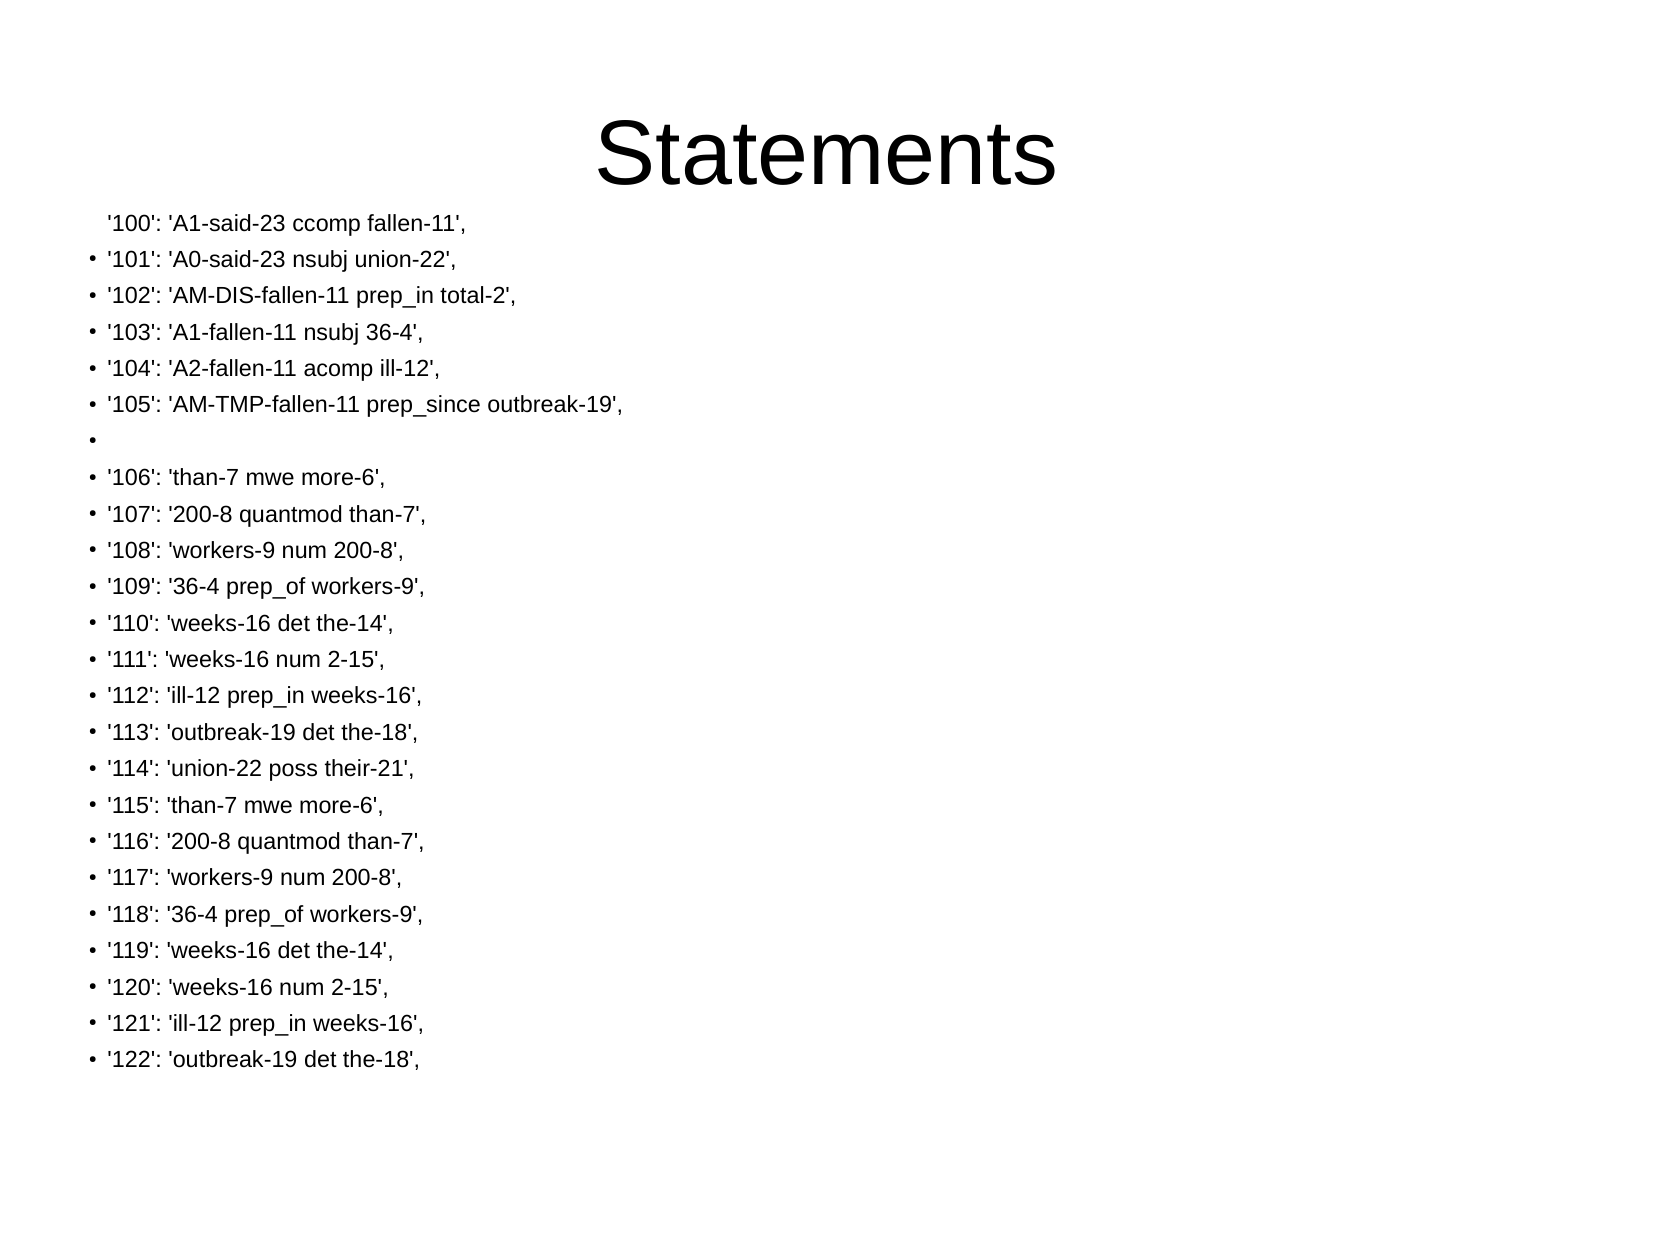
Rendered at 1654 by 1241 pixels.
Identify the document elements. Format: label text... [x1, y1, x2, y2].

list '100': 'A1-said-23 ccomp fallen-11', '101': 'A0-said-23 nsubj union-22', '102': 'AM-DIS-fallen-11 prep_in total-2', '103': 'A1-fallen-11 nsubj 36-4', '104': 'A2-fallen-11 acomp ill-12', '105': 'AM-TMP-fallen-11 prep_since outbreak-19', '106': 'than-7 mwe more-6', '107': '200-8 quantmod than-7', '108': 'workers-9 num 200-8', '109': '36-4 prep_of workers-9', '110': 'weeks-16 det the-14', '111': 'weeks-16 num 2-15', '112': 'ill-12 prep_in weeks-16', '113': 'outbreak-19 det the-18', '114': 'union-22 poss their-21', '115': 'than-7 mwe more-6', '116': '200-8 quantmod than-7', '117': 'workers-9 num 200-8', '118': '36-4 prep_of workers-9', '119': 'weeks-16 det the-14', '120': 'weeks-16 num 2-15', '121': 'ill-12 prep_in weeks-16', '122': 'outbreak-19 det the-18', [82, 210, 1538, 1096]
title Statements [82, 49, 1571, 257]
